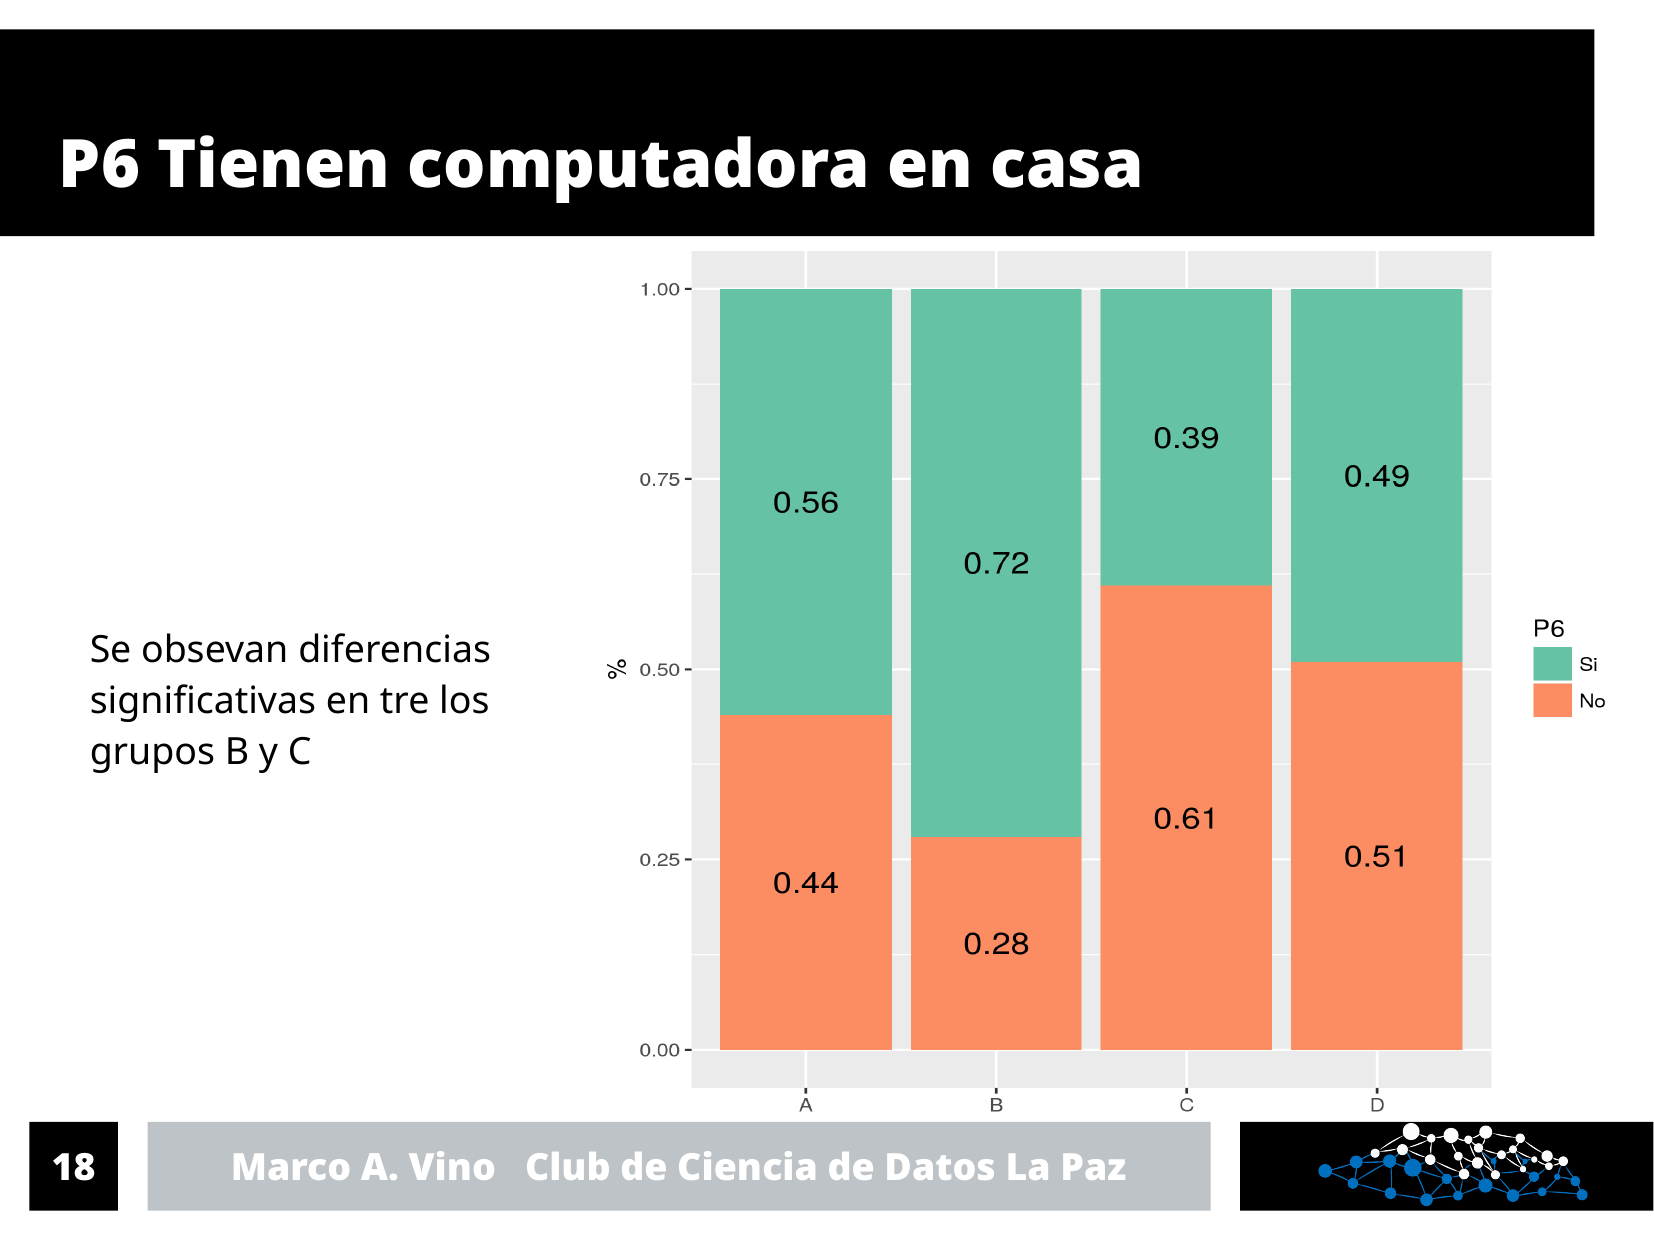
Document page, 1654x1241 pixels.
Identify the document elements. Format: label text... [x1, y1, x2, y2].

picture [593, 240, 1632, 1225]
title P6 Tienen computadora en casa [58, 58, 1595, 207]
text_box Se obsevan diferencias significativas en tre los grupos B y C [75, 615, 556, 946]
